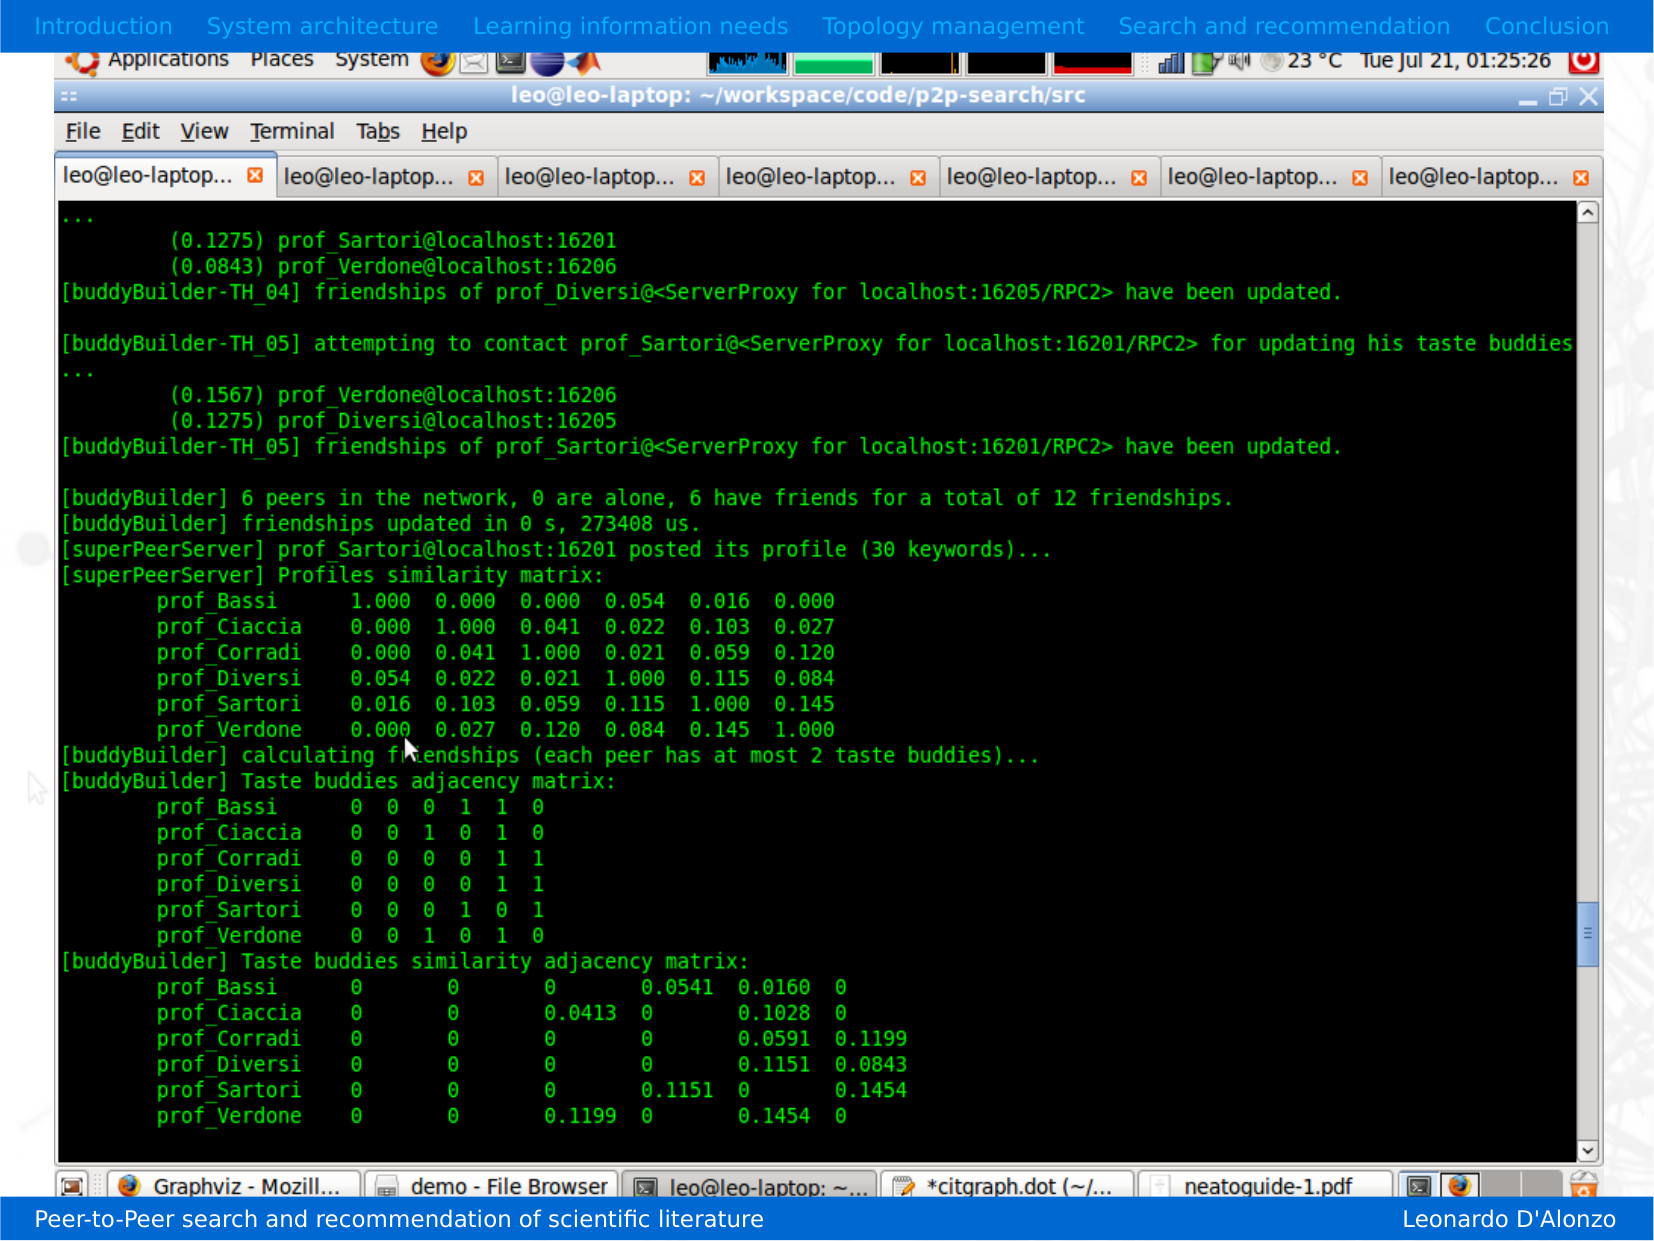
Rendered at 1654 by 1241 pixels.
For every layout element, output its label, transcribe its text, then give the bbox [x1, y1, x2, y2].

text_box Learning information needs [458, 6, 804, 48]
text_box Search and recommendation [1103, 6, 1467, 48]
text_box Peer-to-Peer search and recommendation of scientific literature [19, 1198, 898, 1241]
text_box Leonardo D'Alonzo [1387, 1198, 1647, 1241]
picture [0, 53, 1654, 1196]
text_box [0, 1196, 1654, 1241]
text_box [0, 0, 1654, 53]
text_box Topology management [807, 6, 1100, 48]
text_box System architecture [192, 6, 455, 48]
text_box Introduction [19, 6, 189, 48]
text_box Conclusion [1470, 6, 1626, 48]
